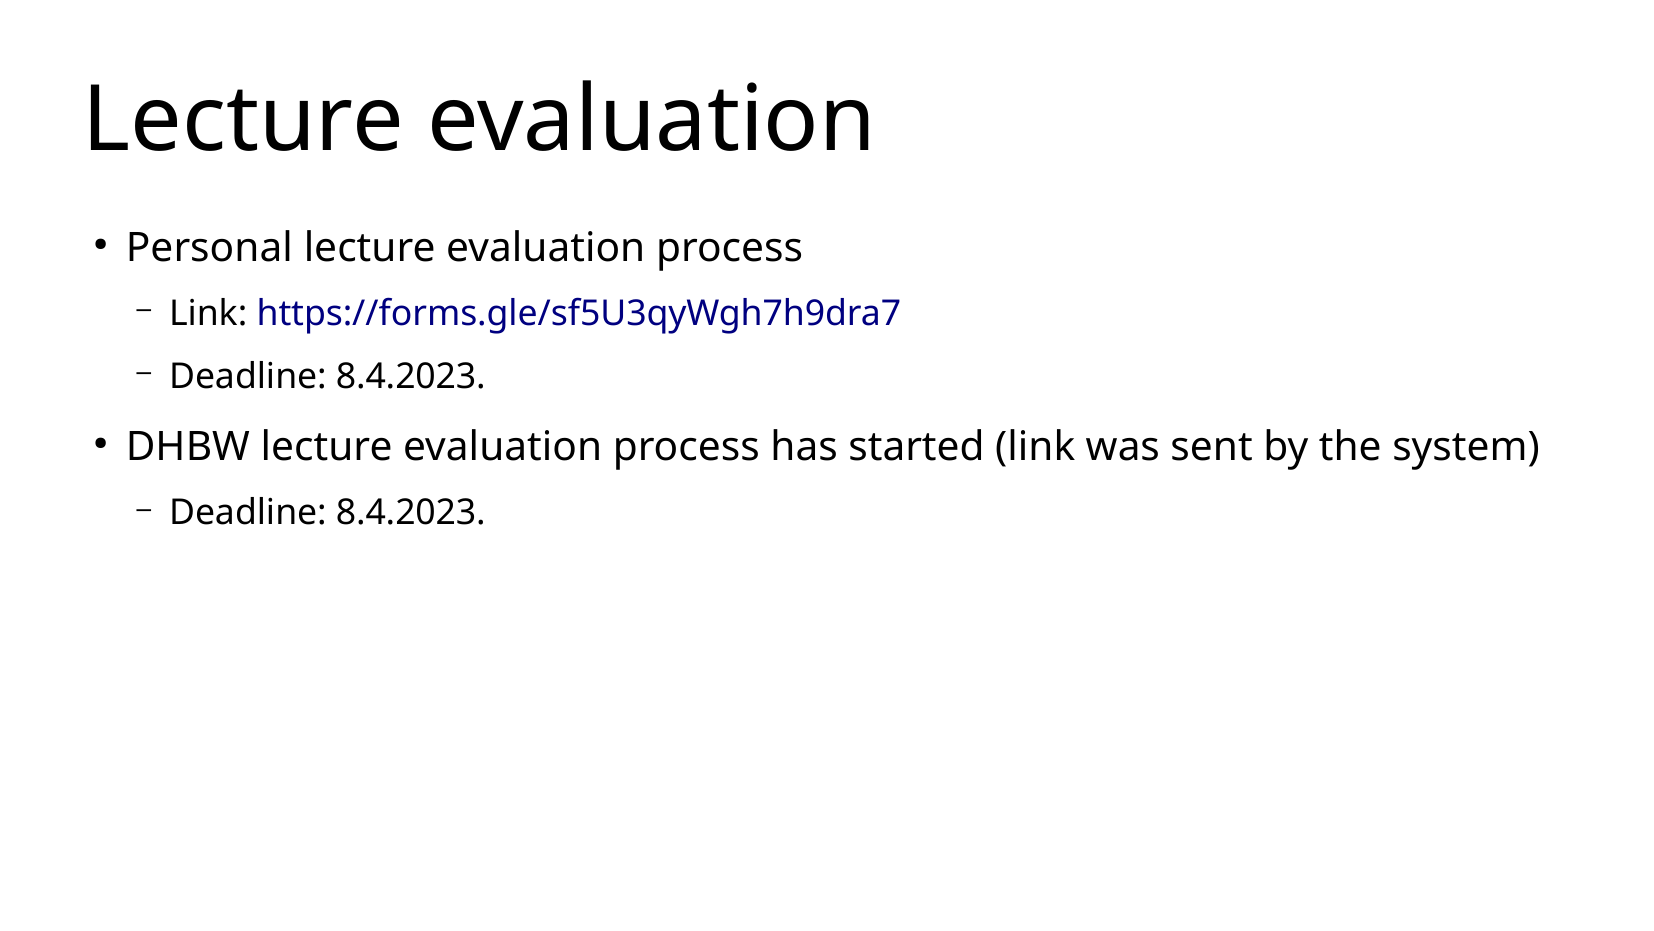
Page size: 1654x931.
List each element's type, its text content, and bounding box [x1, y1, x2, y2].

title Lecture evaluation [82, 37, 1571, 193]
list Personal lecture evaluation process Link: https://forms.gle/sf5U3qyWgh7h9dra7 Deadline: 8.4.2023. DHBW lecture evaluation process has started (link was sent by the system) Deadline: 8.4.2023. [82, 217, 1571, 541]
